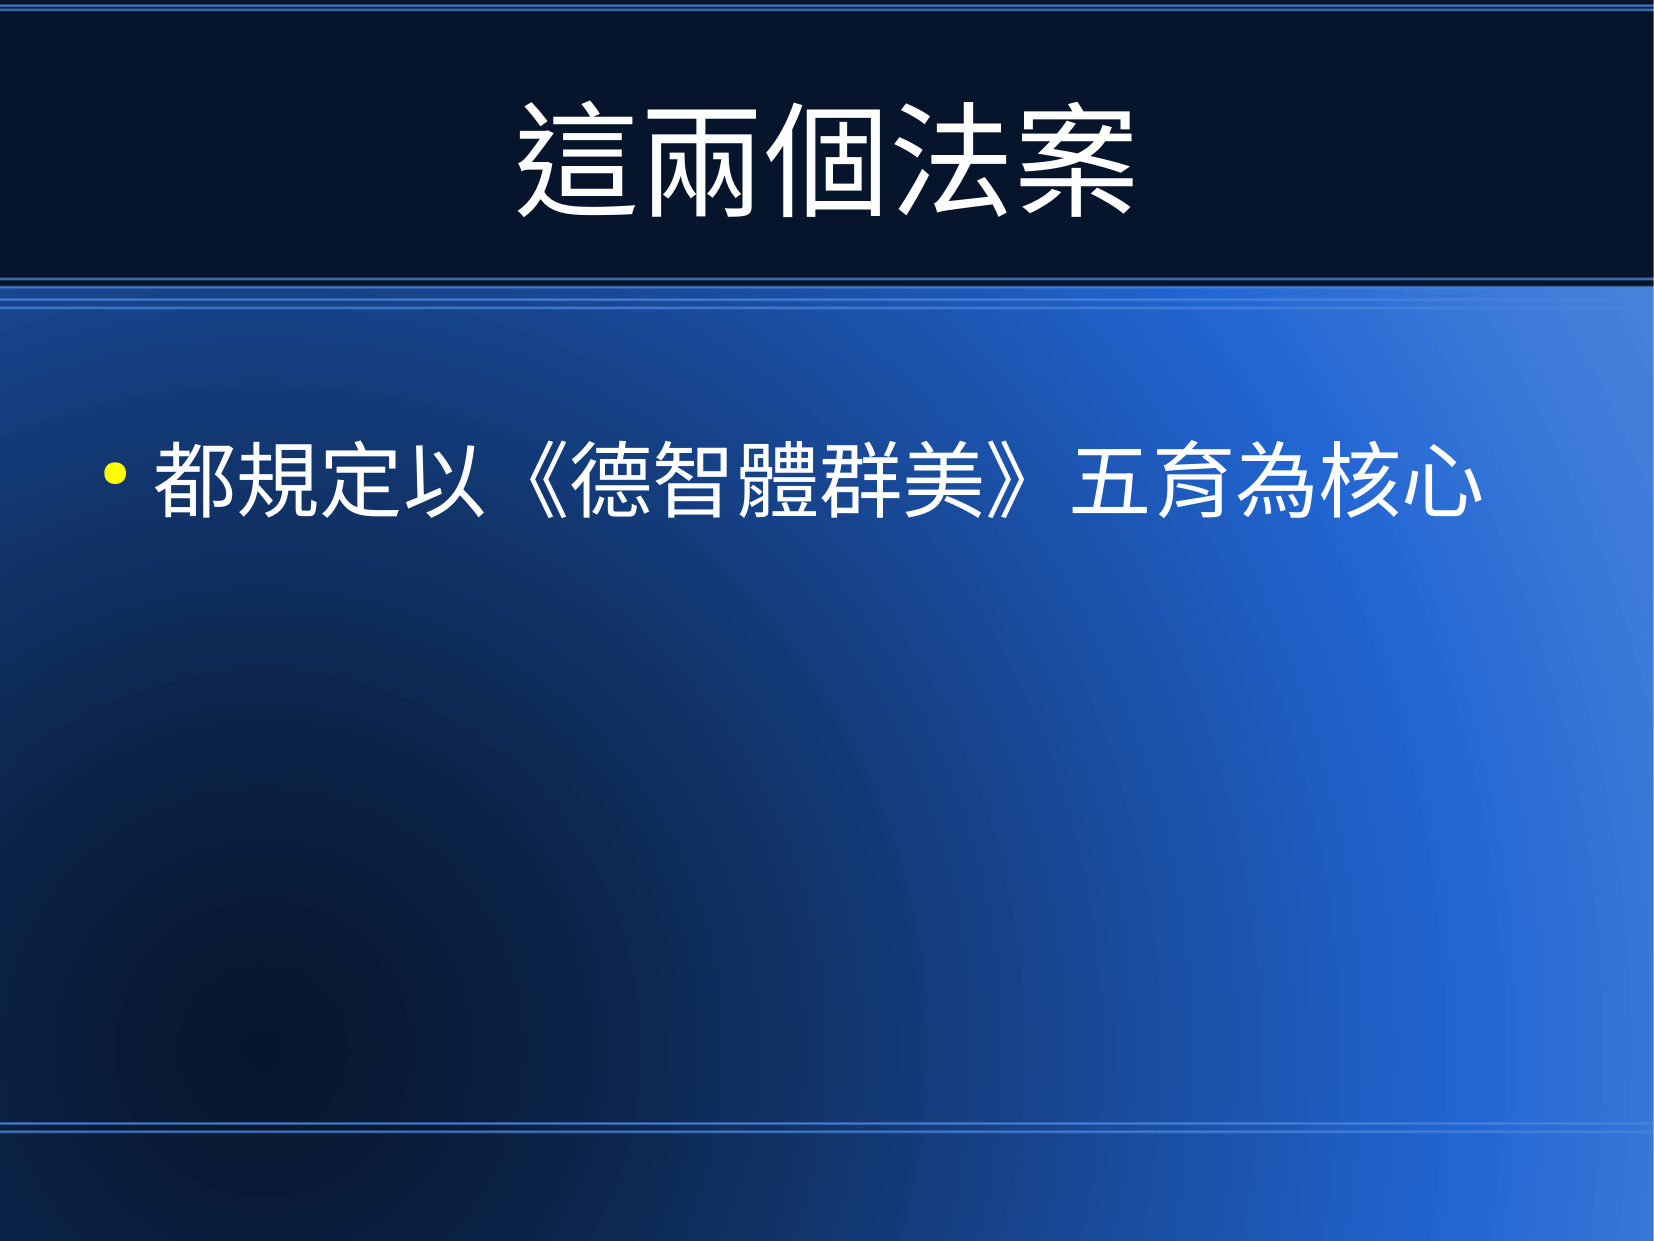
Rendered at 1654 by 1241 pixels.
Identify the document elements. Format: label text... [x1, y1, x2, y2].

list 都規定以《德智體群美》五育為核心 [82, 355, 1571, 1241]
picture [0, 0, 1654, 1241]
title 這兩個法案 [82, 49, 1571, 257]
